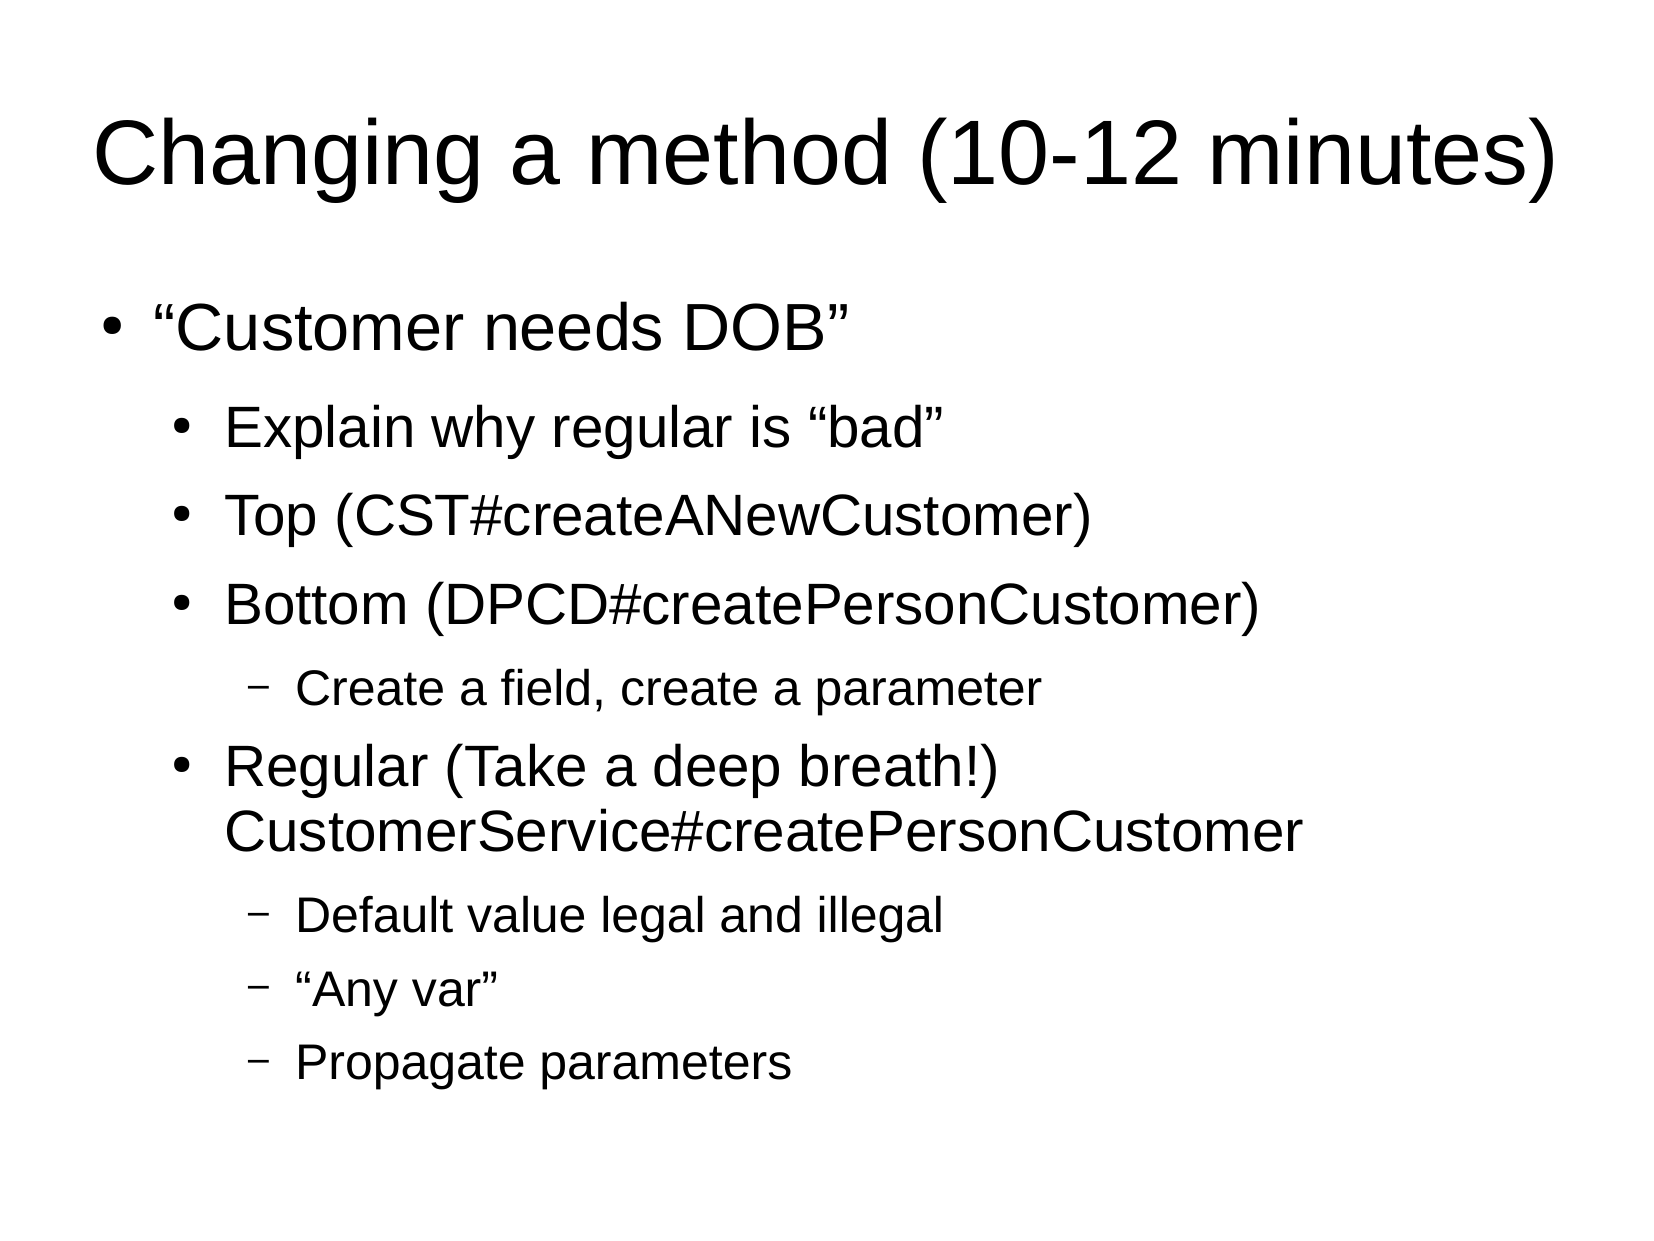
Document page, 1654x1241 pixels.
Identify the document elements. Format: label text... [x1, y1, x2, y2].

list “Customer needs DOB” Explain why regular is “bad” Top (CST#createANewCustomer) Bottom (DPCD#createPersonCustomer) Create a field, create a parameter Regular (Take a deep breath!) CustomerService#createPersonCustomer Default value legal and illegal “Any var” Propagate parameters [82, 290, 1571, 1109]
title Changing a method (10-12 minutes) [82, 49, 1571, 257]
